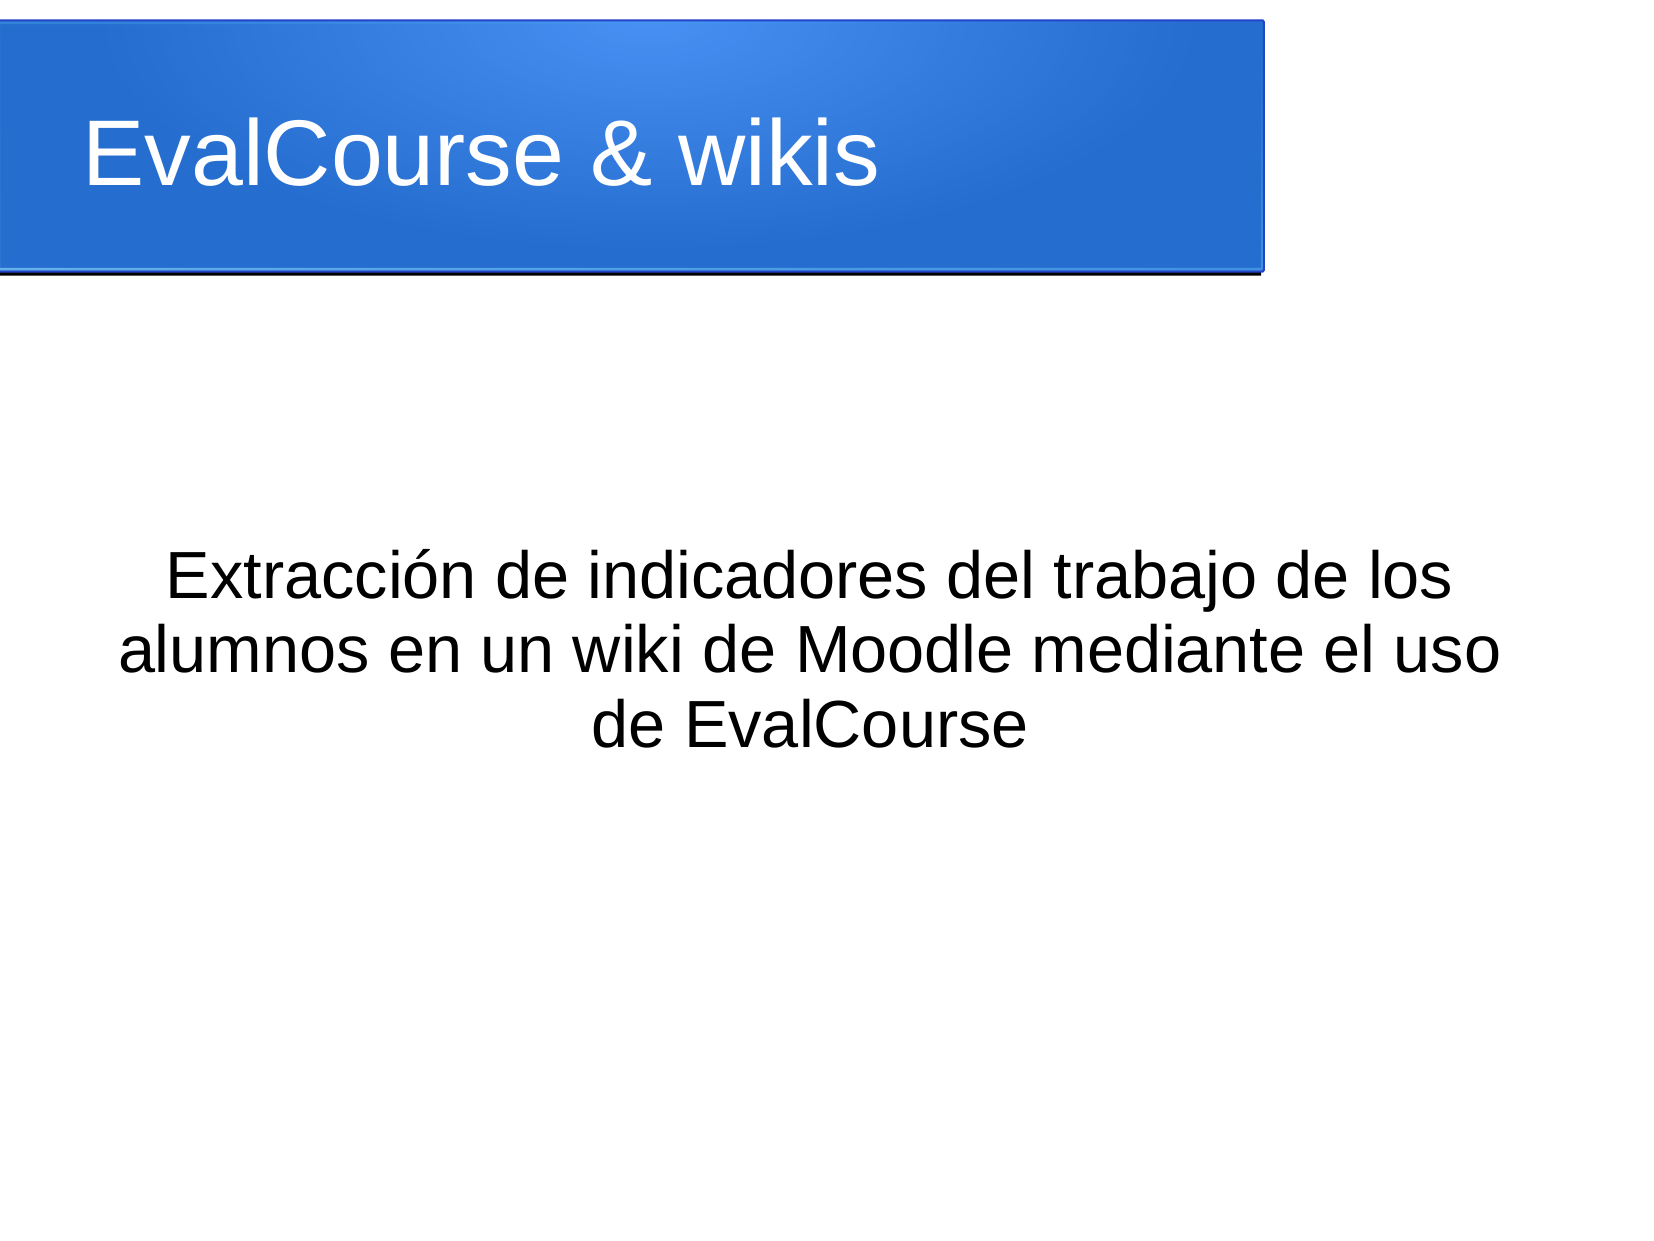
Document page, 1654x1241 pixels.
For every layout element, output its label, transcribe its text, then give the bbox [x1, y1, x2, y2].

subtitle Extracción de indicadores del trabajo de los alumnos en un wiki de Moodle mediante el uso de EvalCourse [82, 290, 1538, 1010]
title EvalCourse & wikis [82, 49, 1250, 257]
